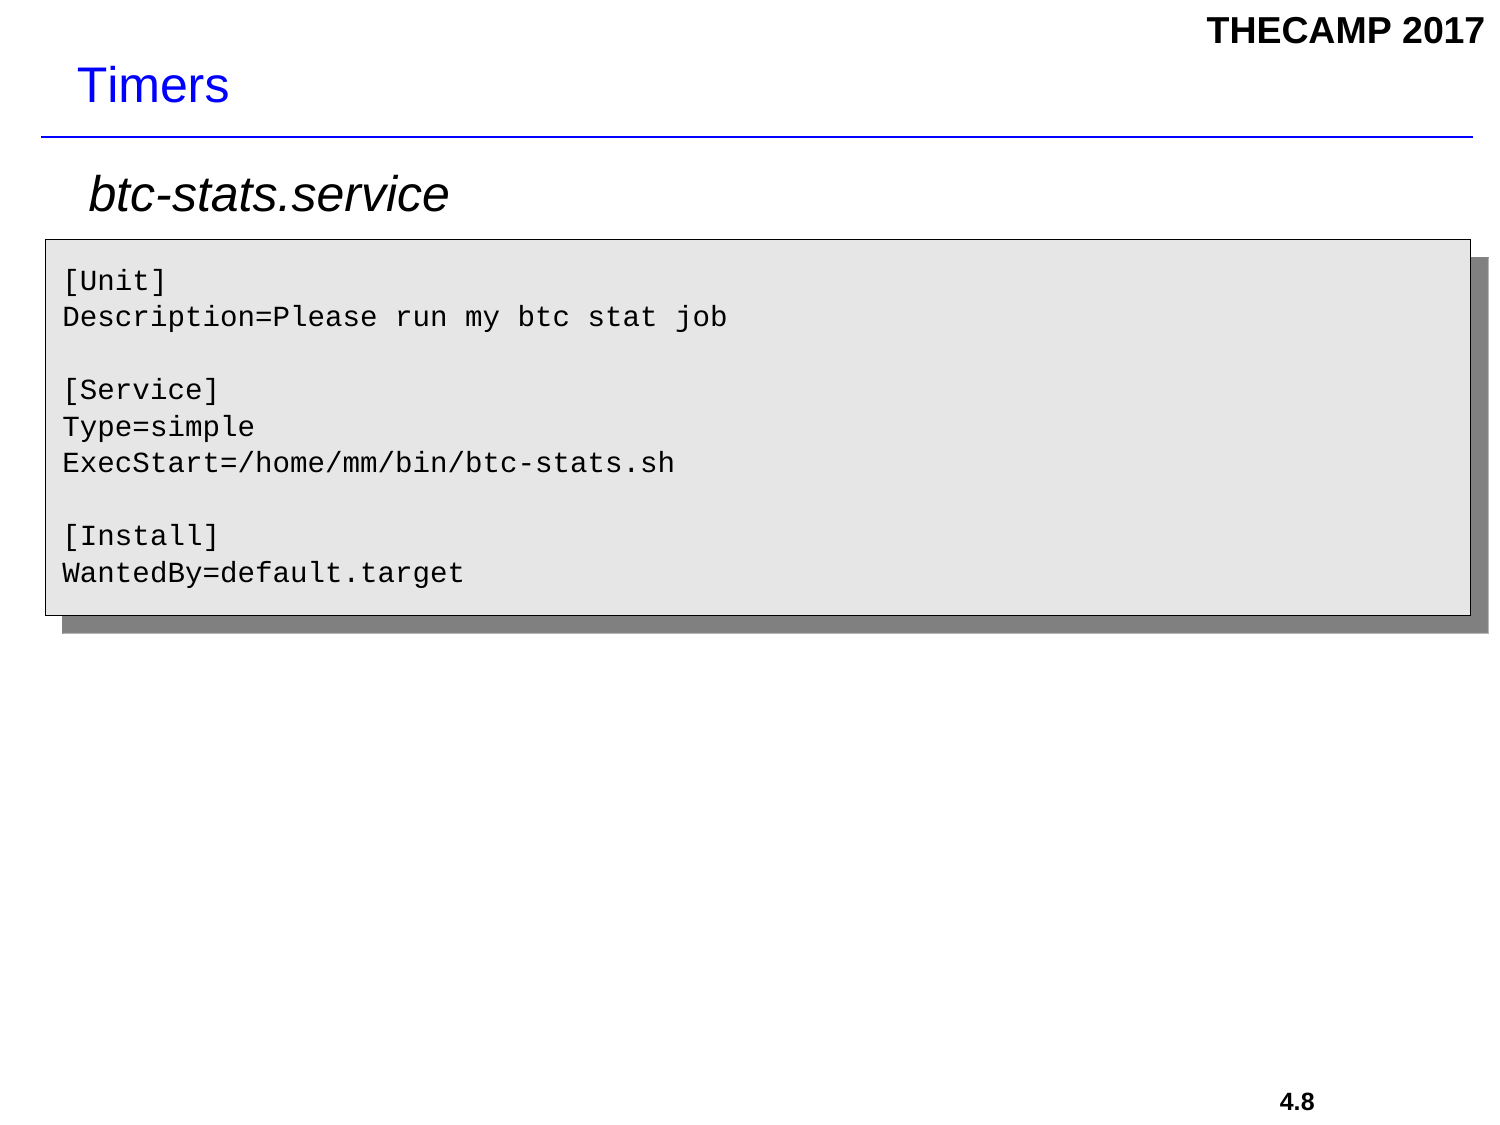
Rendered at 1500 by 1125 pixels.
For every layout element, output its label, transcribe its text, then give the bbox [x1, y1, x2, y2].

list btc-stats.service [88, 616, 1398, 857]
list btc-stats.service [88, 113, 1398, 239]
text_box [Unit] Description=Please run my btc stat job [Service] Type=simple ExecStart=/home/mm/bin/btc-stats.sh [Install] WantedBy=default.target [45, 239, 1471, 616]
title Timers [76, 39, 1424, 126]
